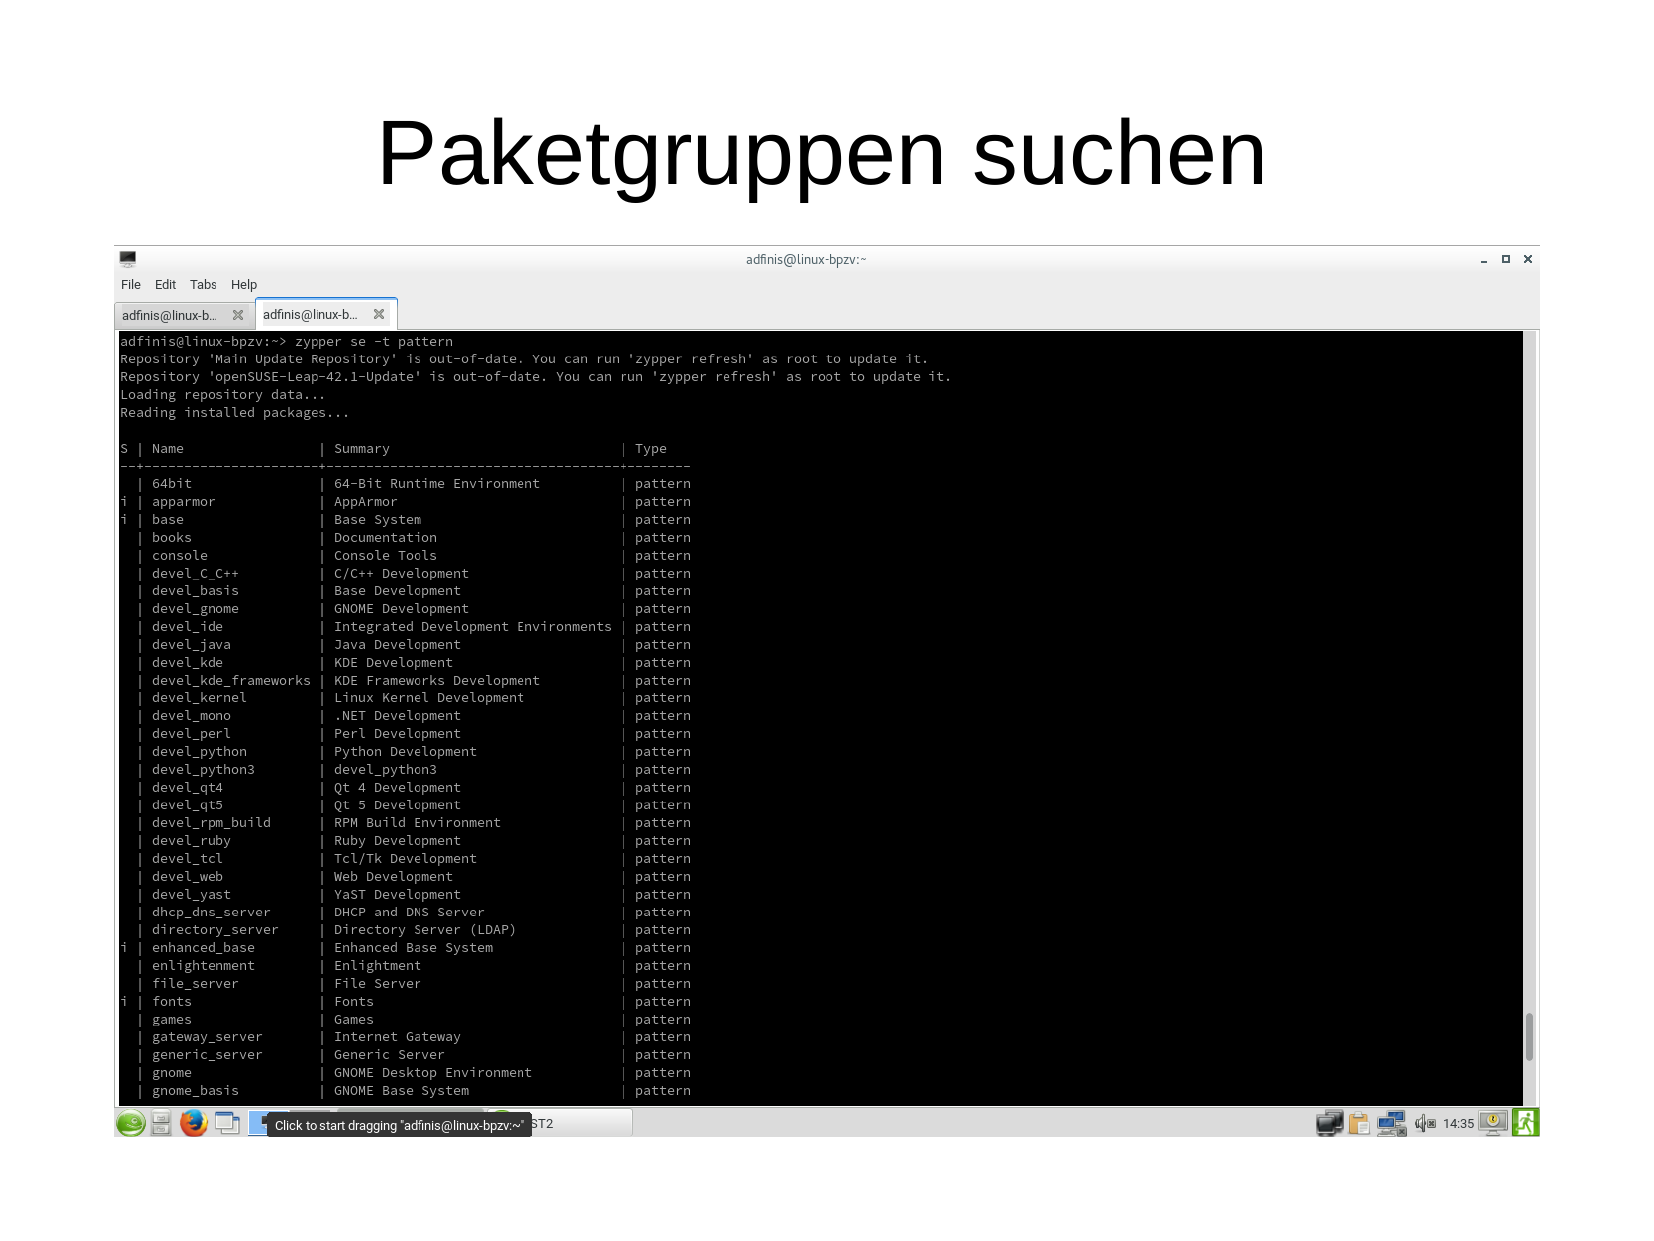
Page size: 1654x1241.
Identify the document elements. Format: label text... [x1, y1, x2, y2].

title Paketgruppen suchen [82, 49, 1571, 257]
picture [114, 245, 1540, 1137]
